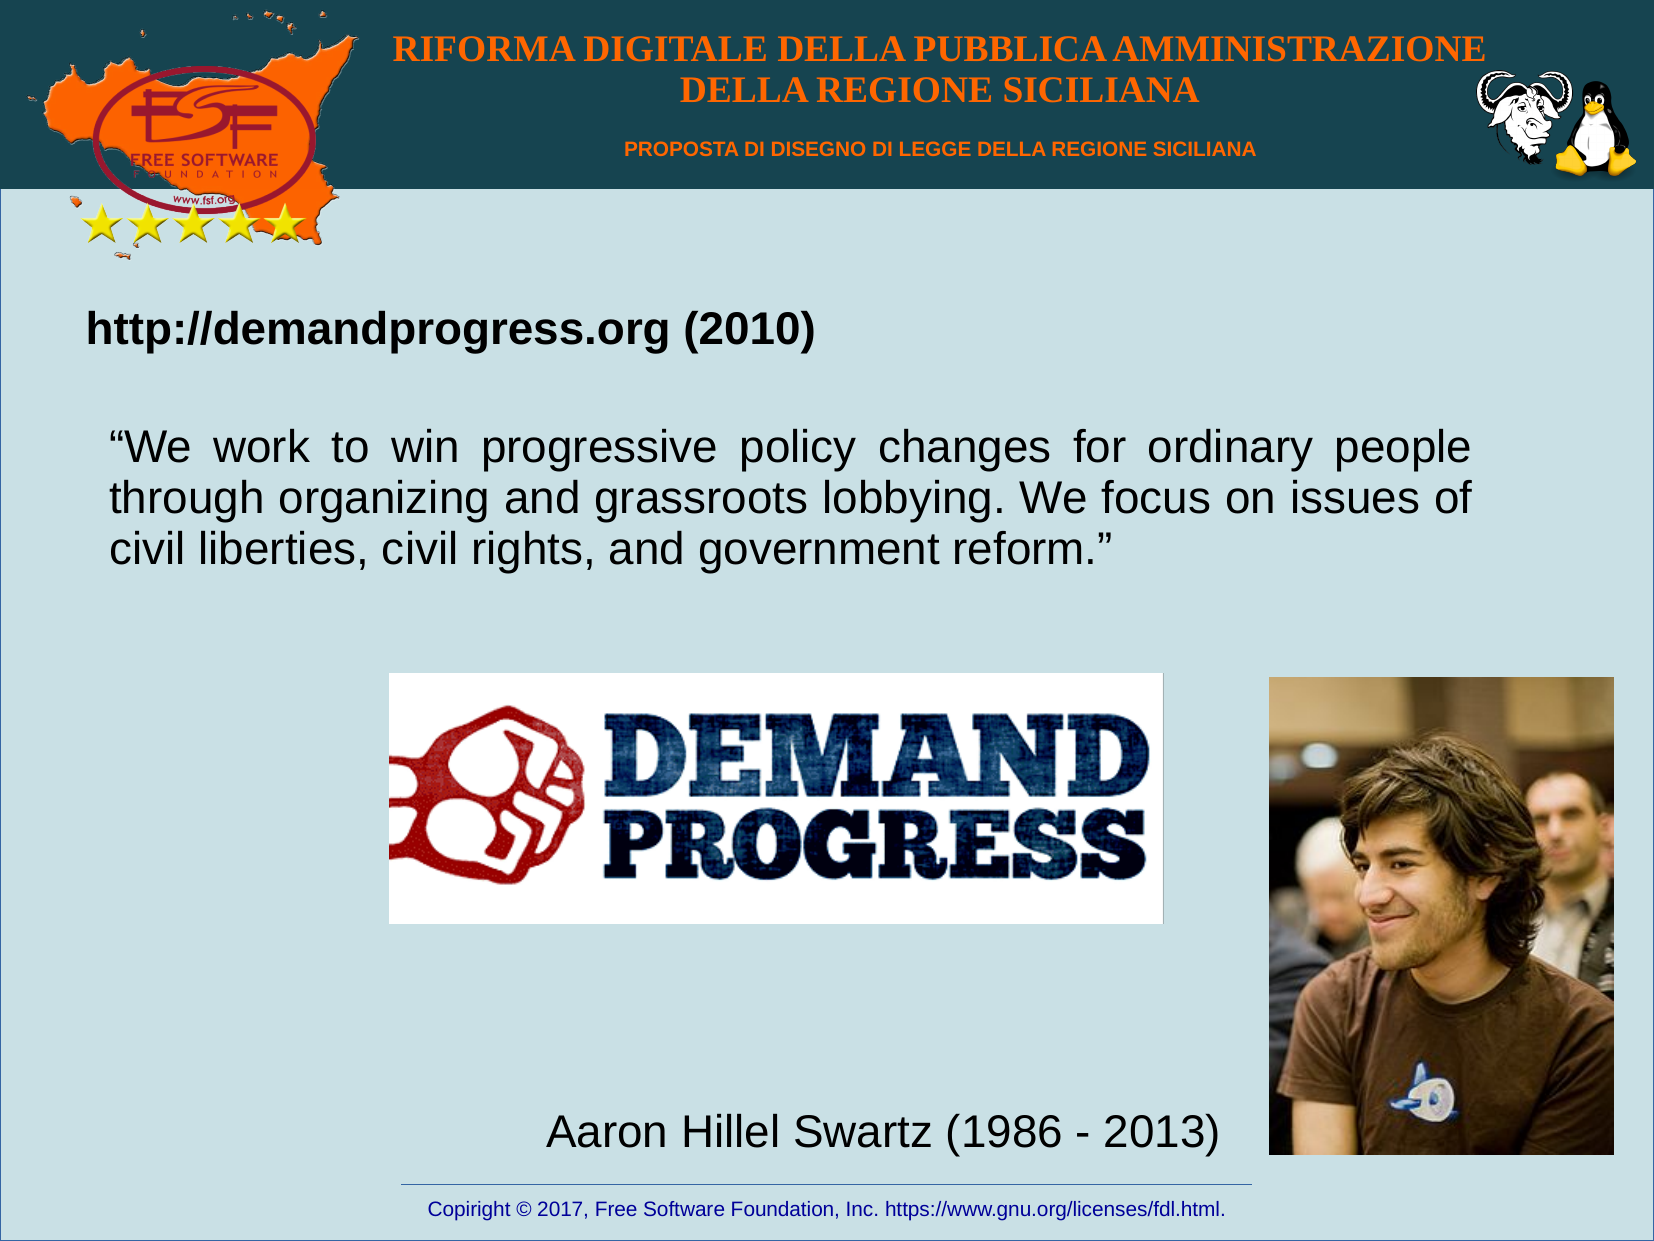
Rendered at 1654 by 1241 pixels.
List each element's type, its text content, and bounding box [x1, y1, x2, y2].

text_box Aaron Hillel Swartz (1986 - 2013) [531, 1098, 1276, 1165]
picture [1476, 70, 1636, 182]
picture [1269, 677, 1614, 1155]
picture [389, 673, 1187, 924]
text_box “We work to win progressive policy changes for ordinary people through organizing and grassroots lobbying. We focus on issues of civil liberties, civil rights, and government reform.” [94, 413, 1489, 582]
picture [18, 0, 362, 306]
text_box http://demandprogress.org (2010) [70, 295, 993, 367]
